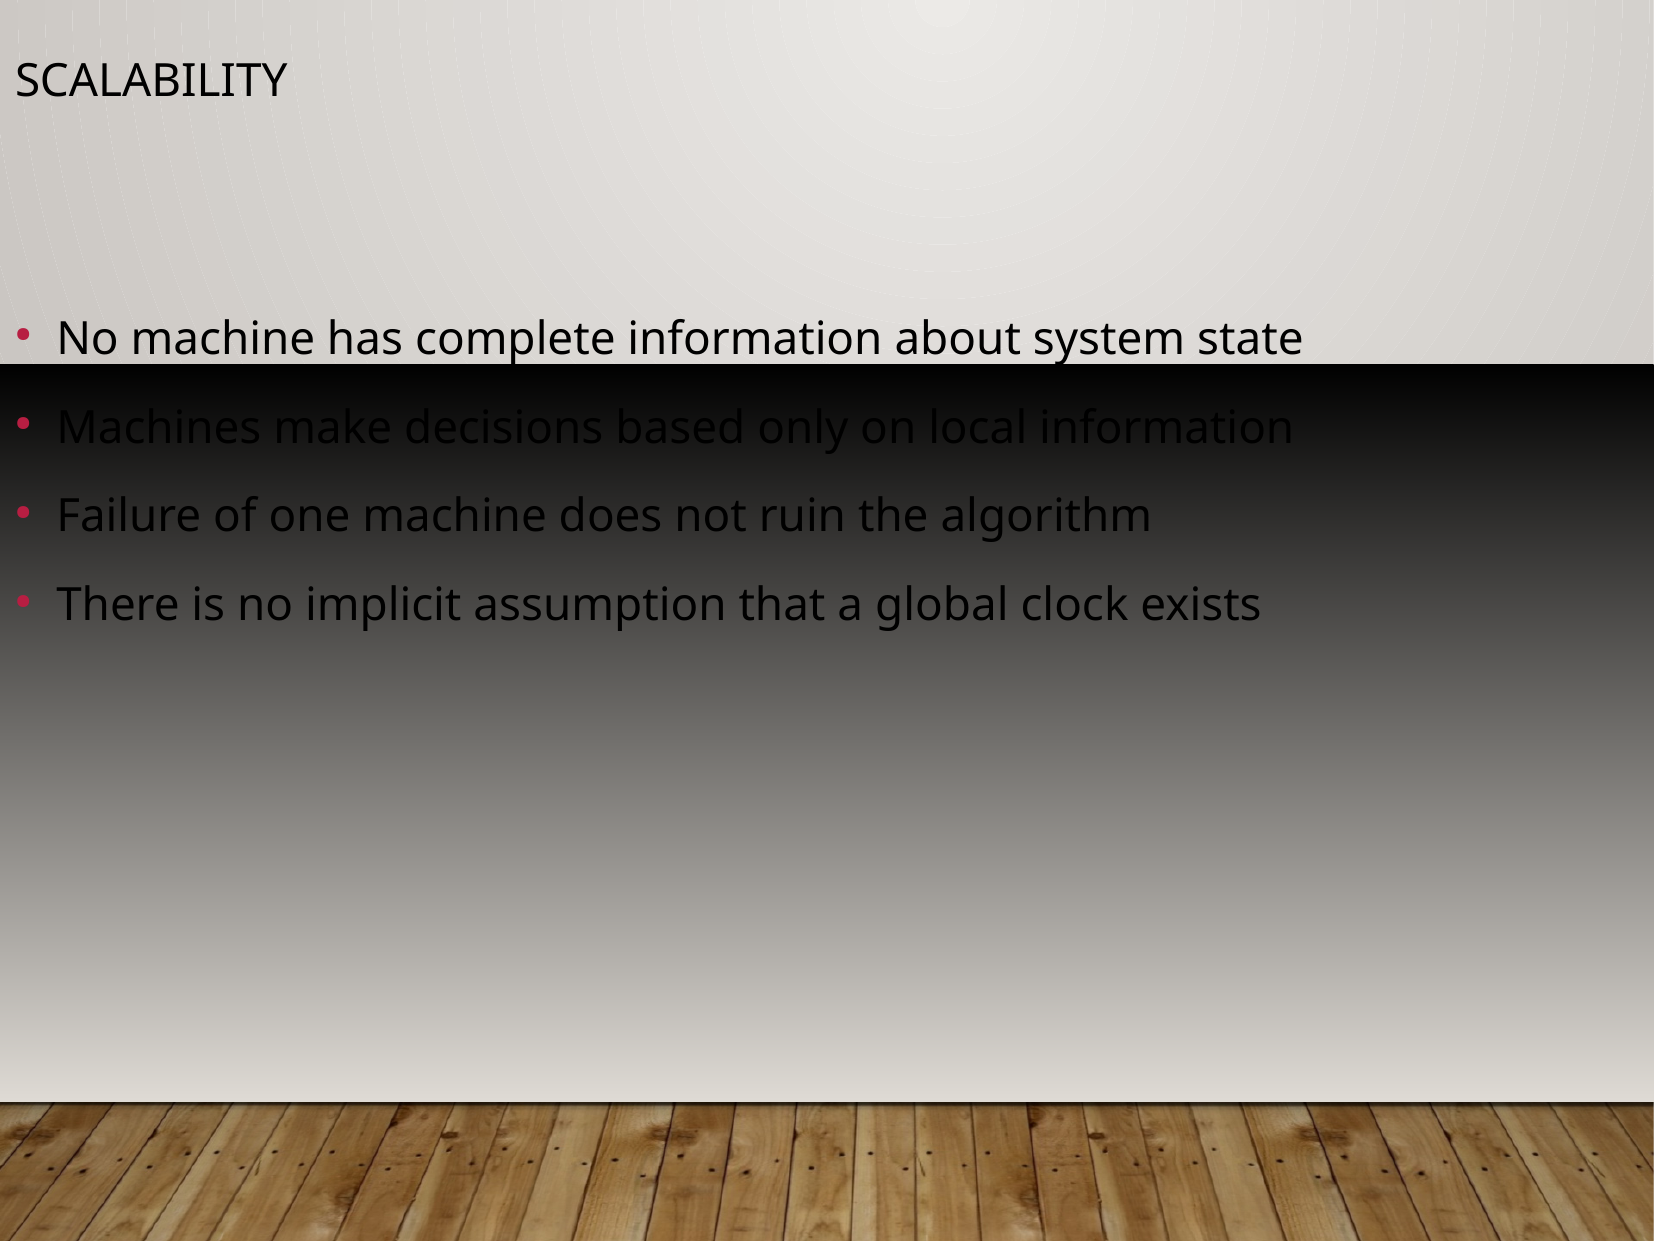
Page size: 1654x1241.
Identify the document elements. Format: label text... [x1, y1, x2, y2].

title Scalability [0, 49, 1489, 257]
list No machine has complete information about system state Machines make decisions based only on local information Failure of one machine does not ruin the algorithm There is no implicit assumption that a global clock exists [0, 290, 1489, 1010]
